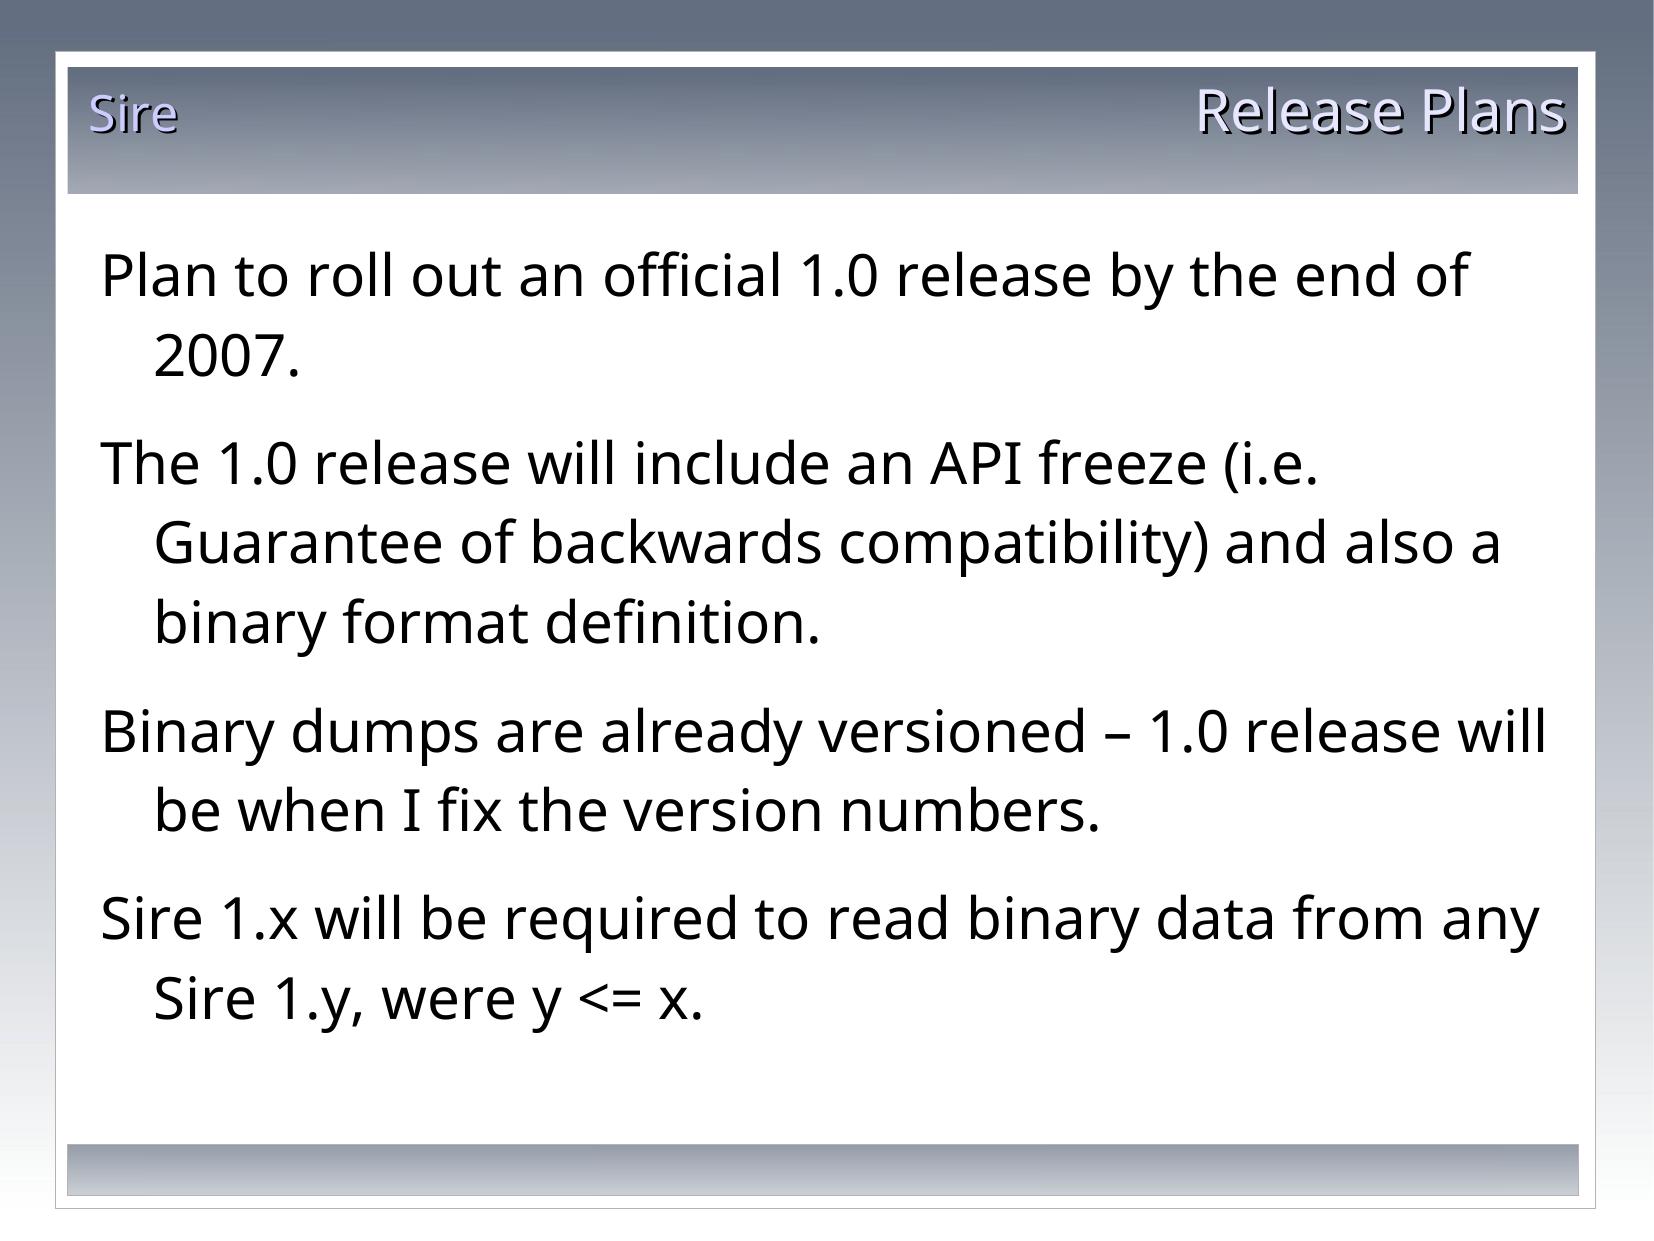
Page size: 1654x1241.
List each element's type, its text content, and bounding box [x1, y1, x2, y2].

list Plan to roll out an official 1.0 release by the end of 2007. The 1.0 release will include an API freeze (i.e. Guarantee of backwards compatibility) and also a binary format definition. Binary dumps are already versioned – 1.0 release will be when I fix the version numbers. Sire 1.x will be required to read binary data from any Sire 1.y, were y <= x. [82, 234, 1571, 1119]
picture [0, 0, 1654, 1241]
title Release Plans [567, 68, 1567, 196]
